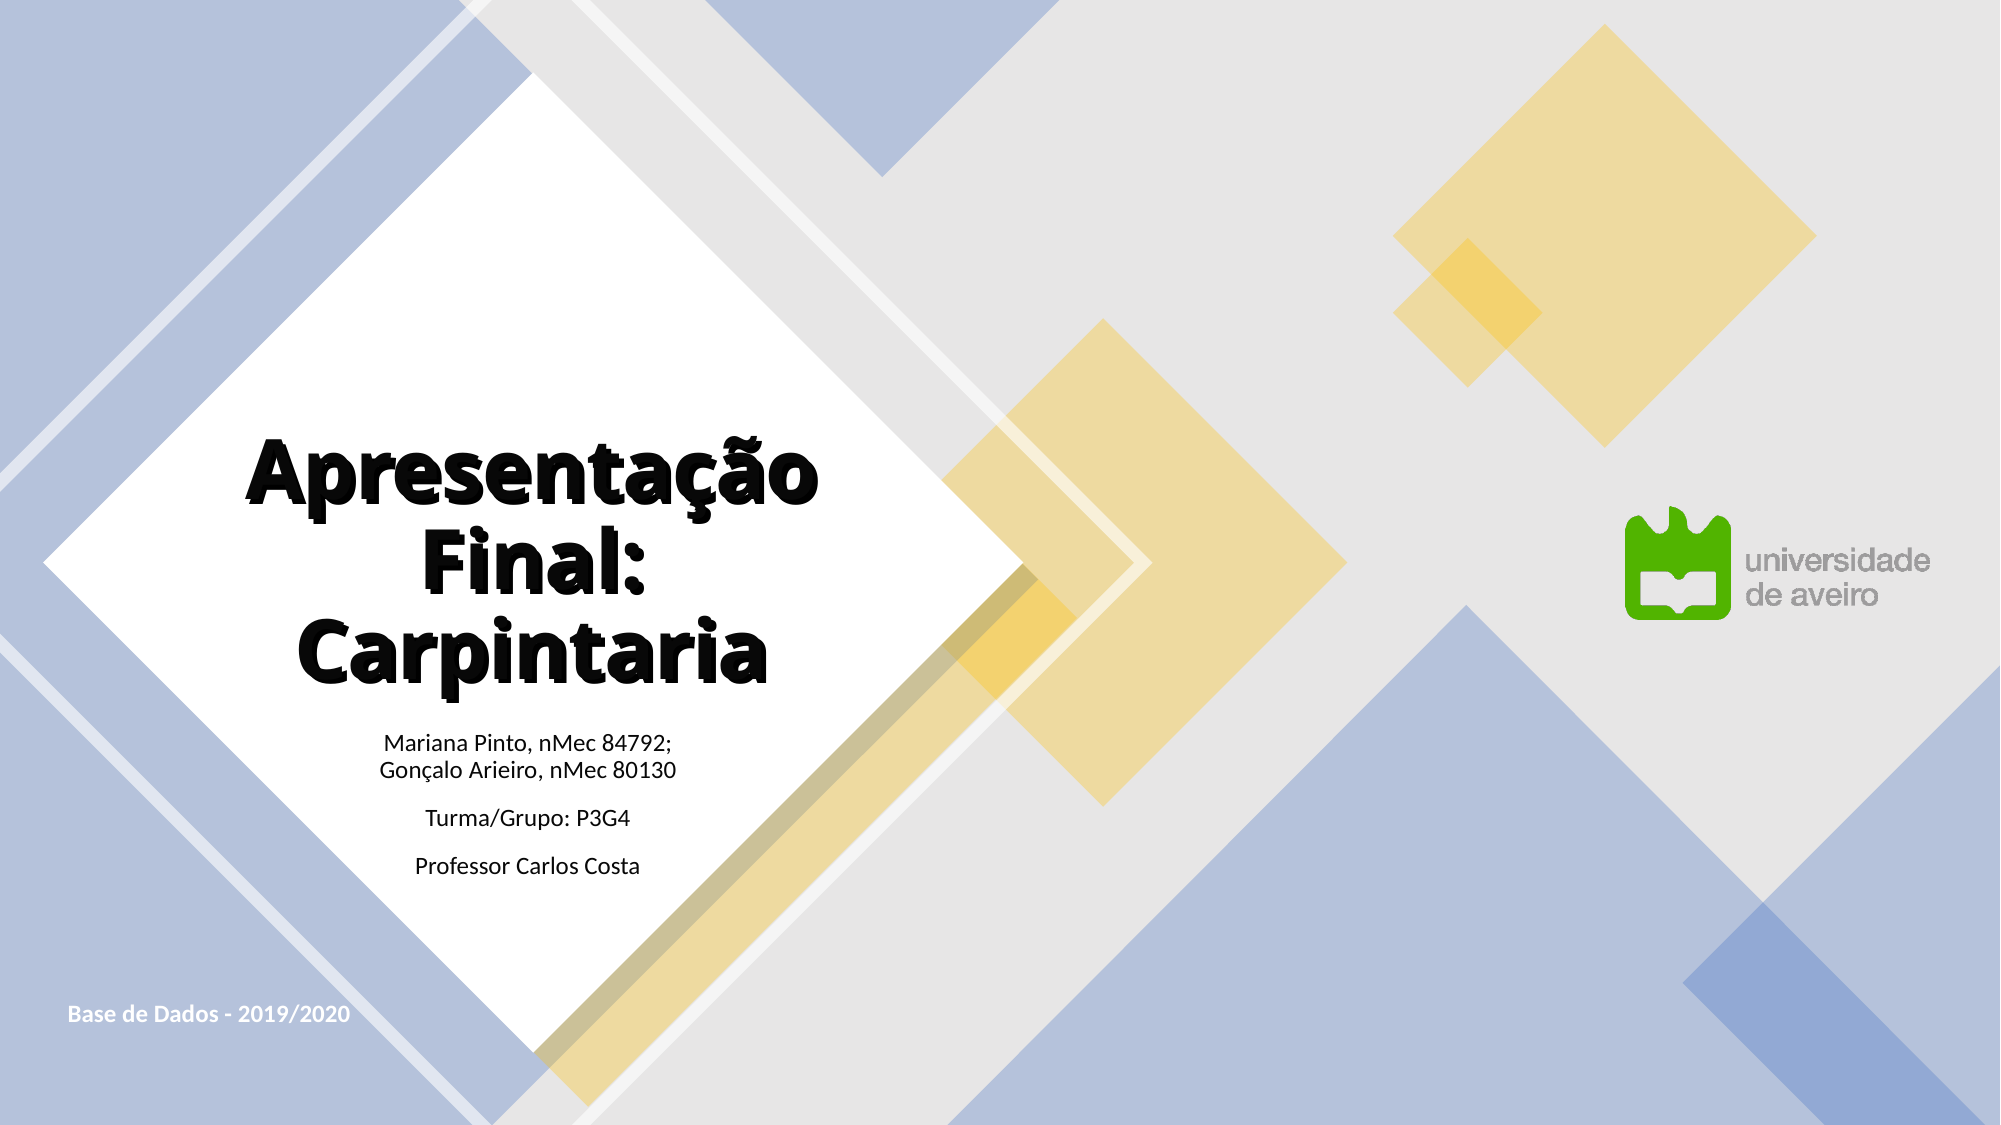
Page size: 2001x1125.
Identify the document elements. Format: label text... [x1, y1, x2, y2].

picture [1625, 506, 1930, 620]
text_box [0, 0, 2000, 1125]
text_box Base de Dados - 2019/2020 [52, 982, 475, 1043]
title Apresentação Final: Carpintaria [183, 402, 881, 723]
subtitle Mariana Pinto, nMec 84792; Gonçalo Arieiro, nMec 80130 Turma/Grupo: P3G4 Professor Carlos Costa [328, 722, 728, 898]
